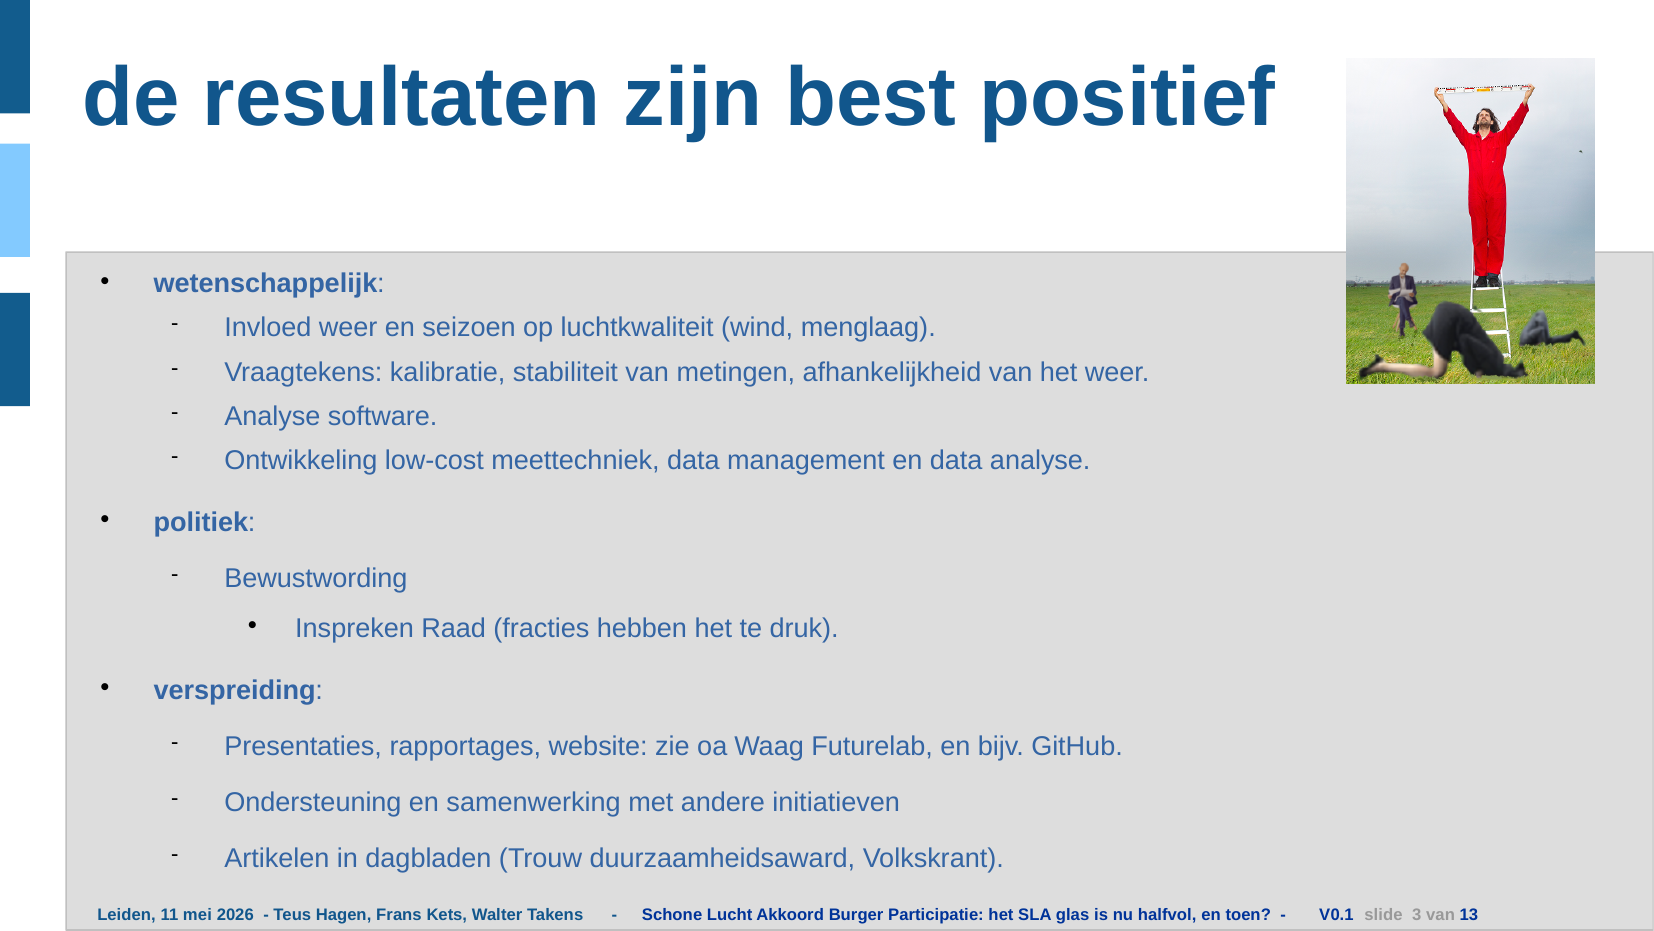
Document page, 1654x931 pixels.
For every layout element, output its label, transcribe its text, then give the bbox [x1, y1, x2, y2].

list wetenschappelijk: Invloed weer en seizoen op luchtkwaliteit (wind, menglaag). Vraagtekens: kalibratie, stabiliteit van metingen, afhankelijkheid van het weer. Analyse software. Ontwikkeling low-cost meettechniek, data management en data analyse. politiek: Bewustwording Inspreken Raad (fracties hebben het te druk). verspreiding: Presentaties, rapportages, website: zie oa Waag Futurelab, en bijv. GitHub. Ondersteuning en samenwerking met andere initiatieven Artikelen in dagbladen (Trouw duurzaamheidsaward, Volkskrant). [82, 265, 1571, 886]
title de resultaten zijn best positief [82, 36, 1571, 148]
picture [1346, 58, 1595, 384]
